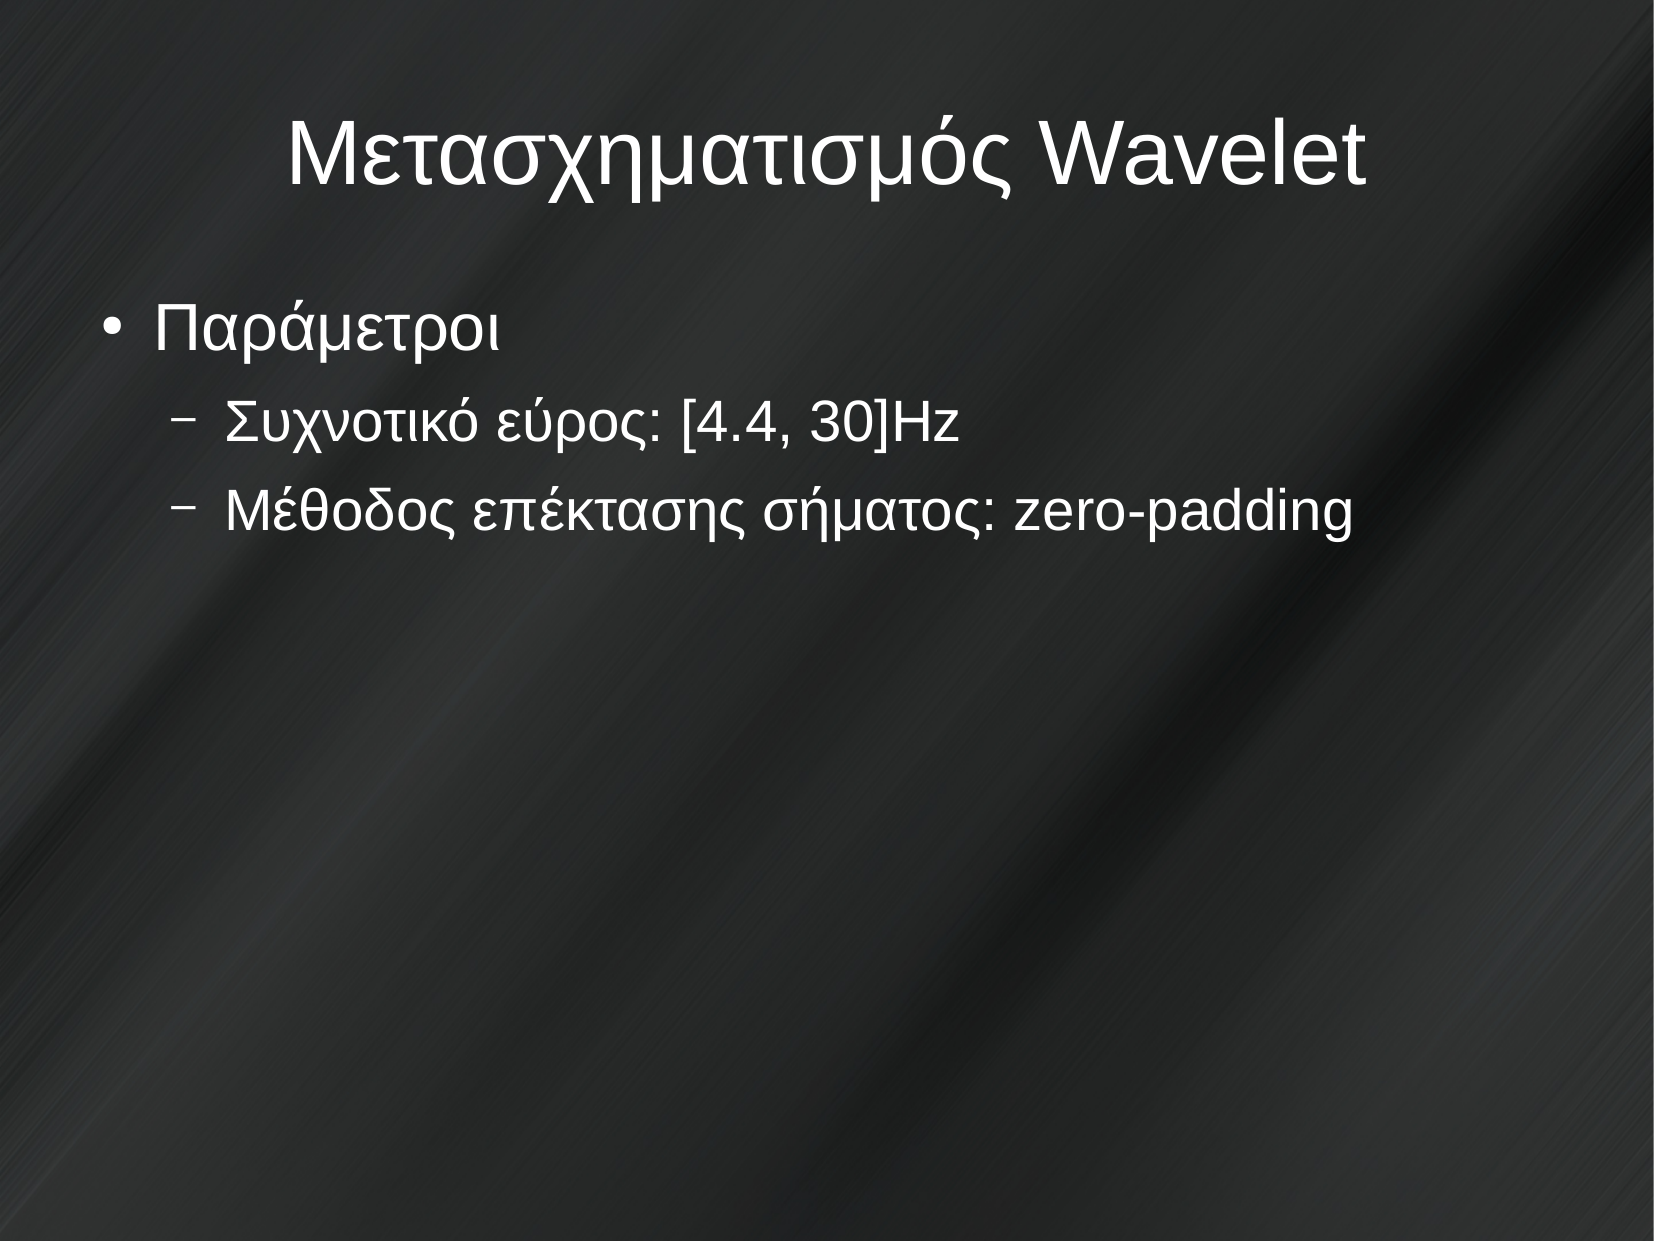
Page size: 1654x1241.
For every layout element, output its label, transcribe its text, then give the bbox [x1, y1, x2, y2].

picture [0, 0, 1654, 1241]
title Μετασχηματισμός Wavelet [82, 49, 1571, 257]
list Παράμετροι Συχνοτικό εύρος: [4.4, 30]Hz Μέθοδος επέκτασης σήματος: zero-padding [82, 290, 1571, 1010]
